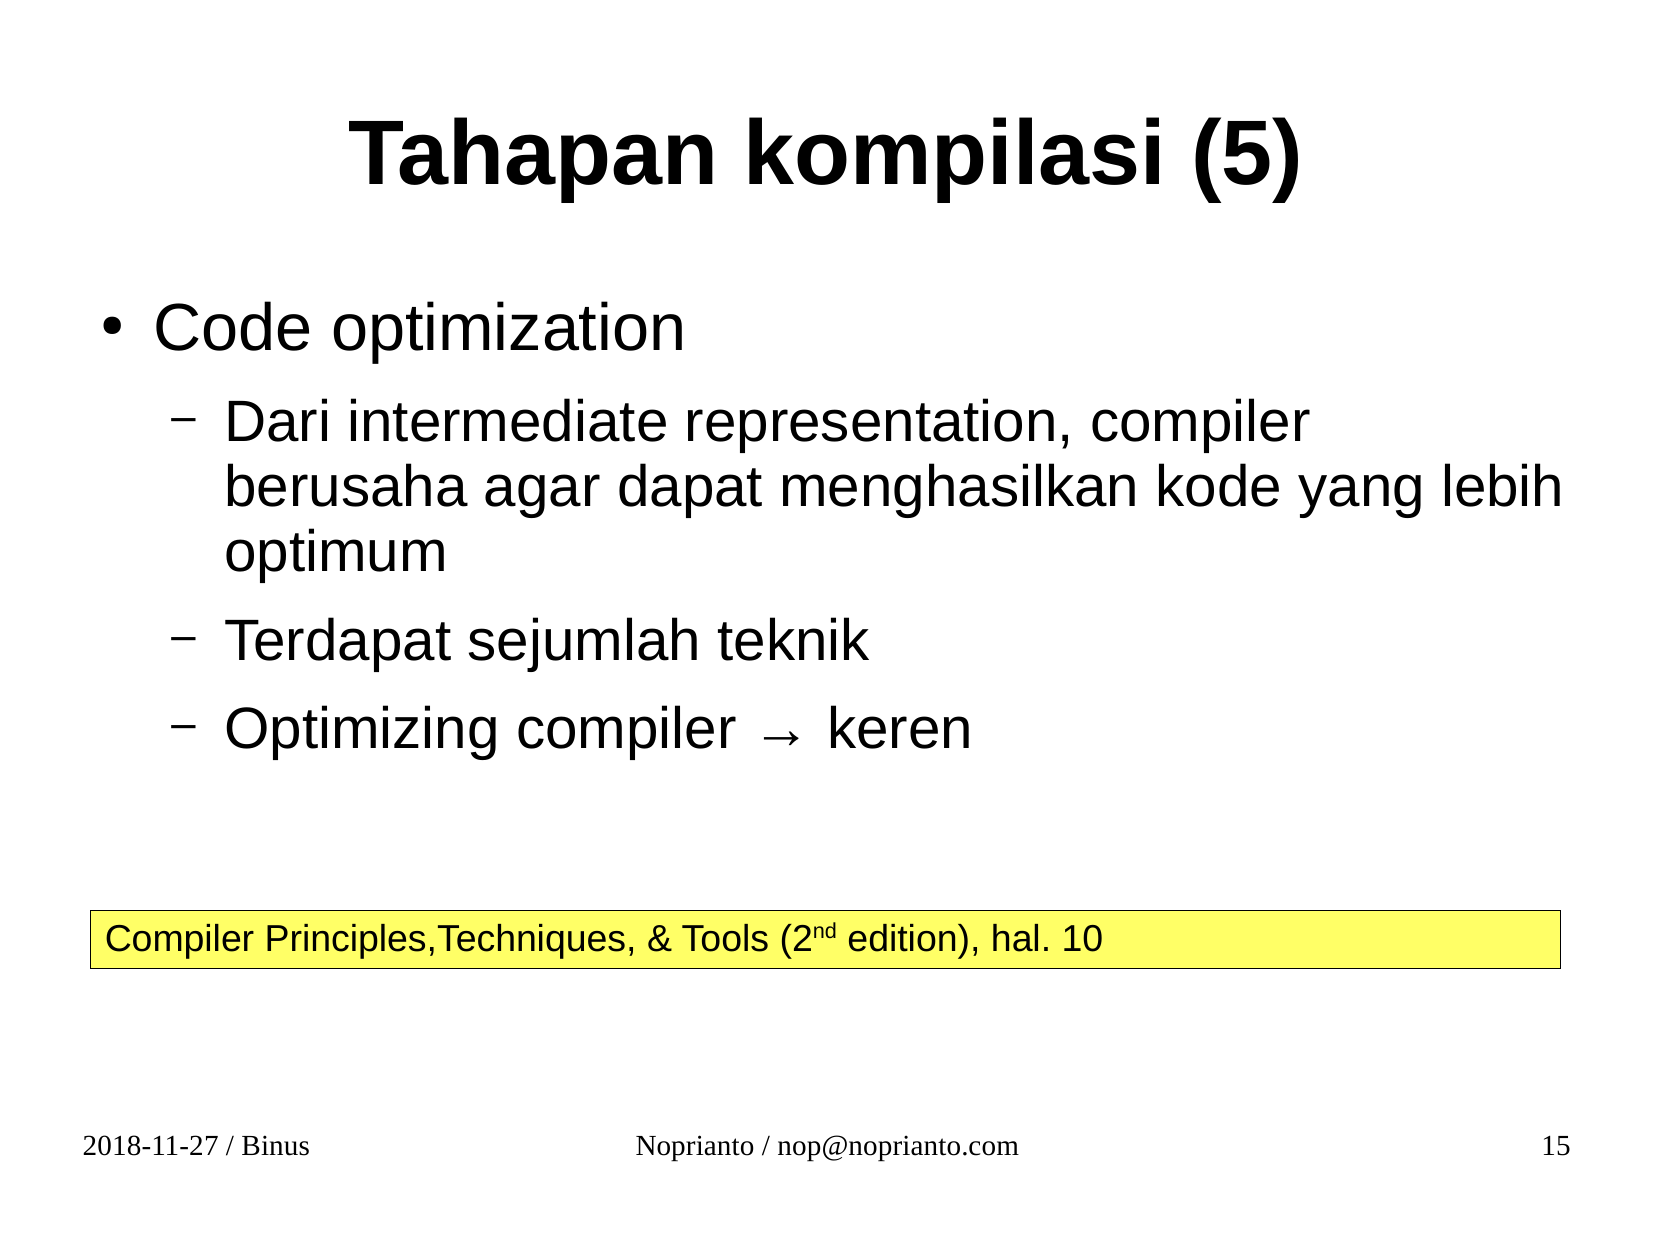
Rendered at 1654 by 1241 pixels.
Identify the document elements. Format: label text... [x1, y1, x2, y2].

list Code optimization Dari intermediate representation, compiler berusaha agar dapat menghasilkan kode yang lebih optimum Terdapat sejumlah teknik Optimizing compiler → keren [82, 290, 1571, 1010]
text_box Compiler Principles,Techniques, & Tools (2nd edition), hal. 10 [90, 910, 1561, 969]
title Tahapan kompilasi (5) [82, 49, 1571, 257]
